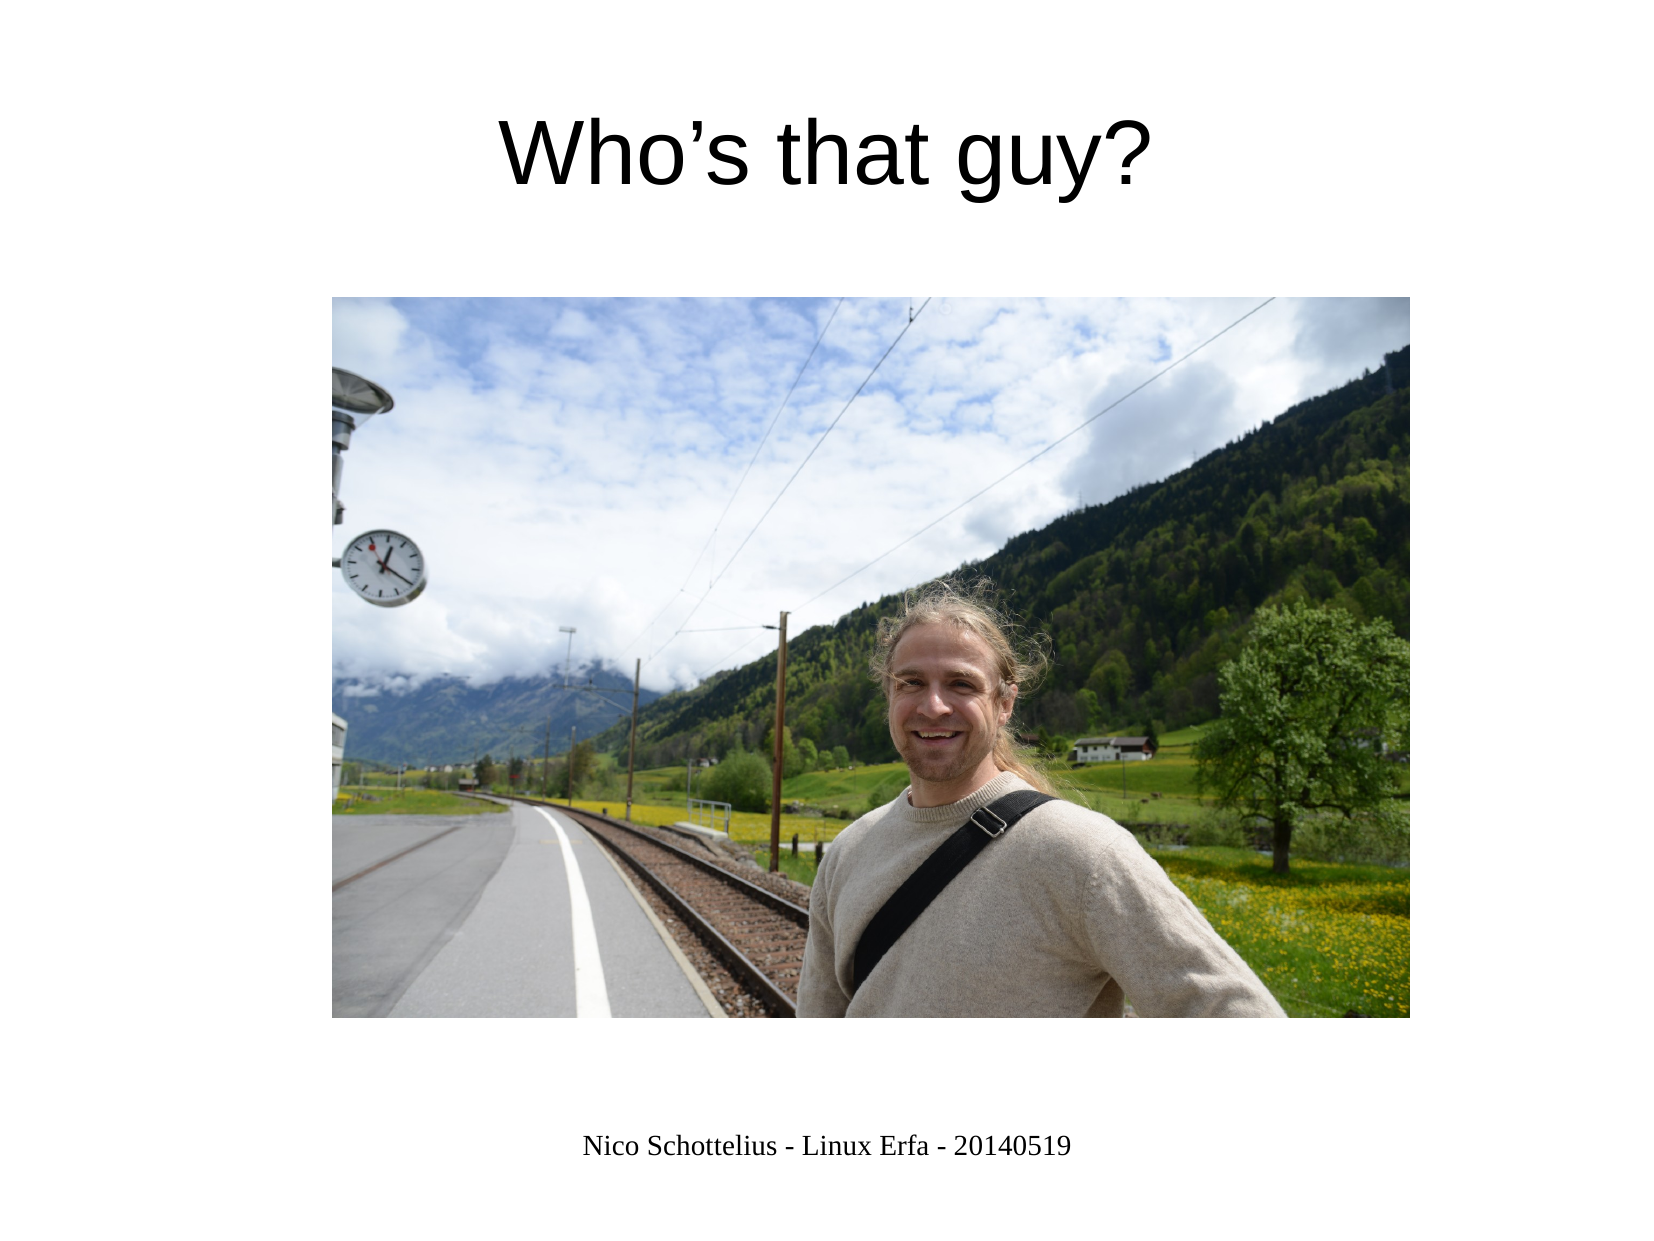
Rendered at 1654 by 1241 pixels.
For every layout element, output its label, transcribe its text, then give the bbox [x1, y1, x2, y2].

picture [332, 297, 1410, 1018]
title Who’s that guy? [82, 49, 1571, 257]
